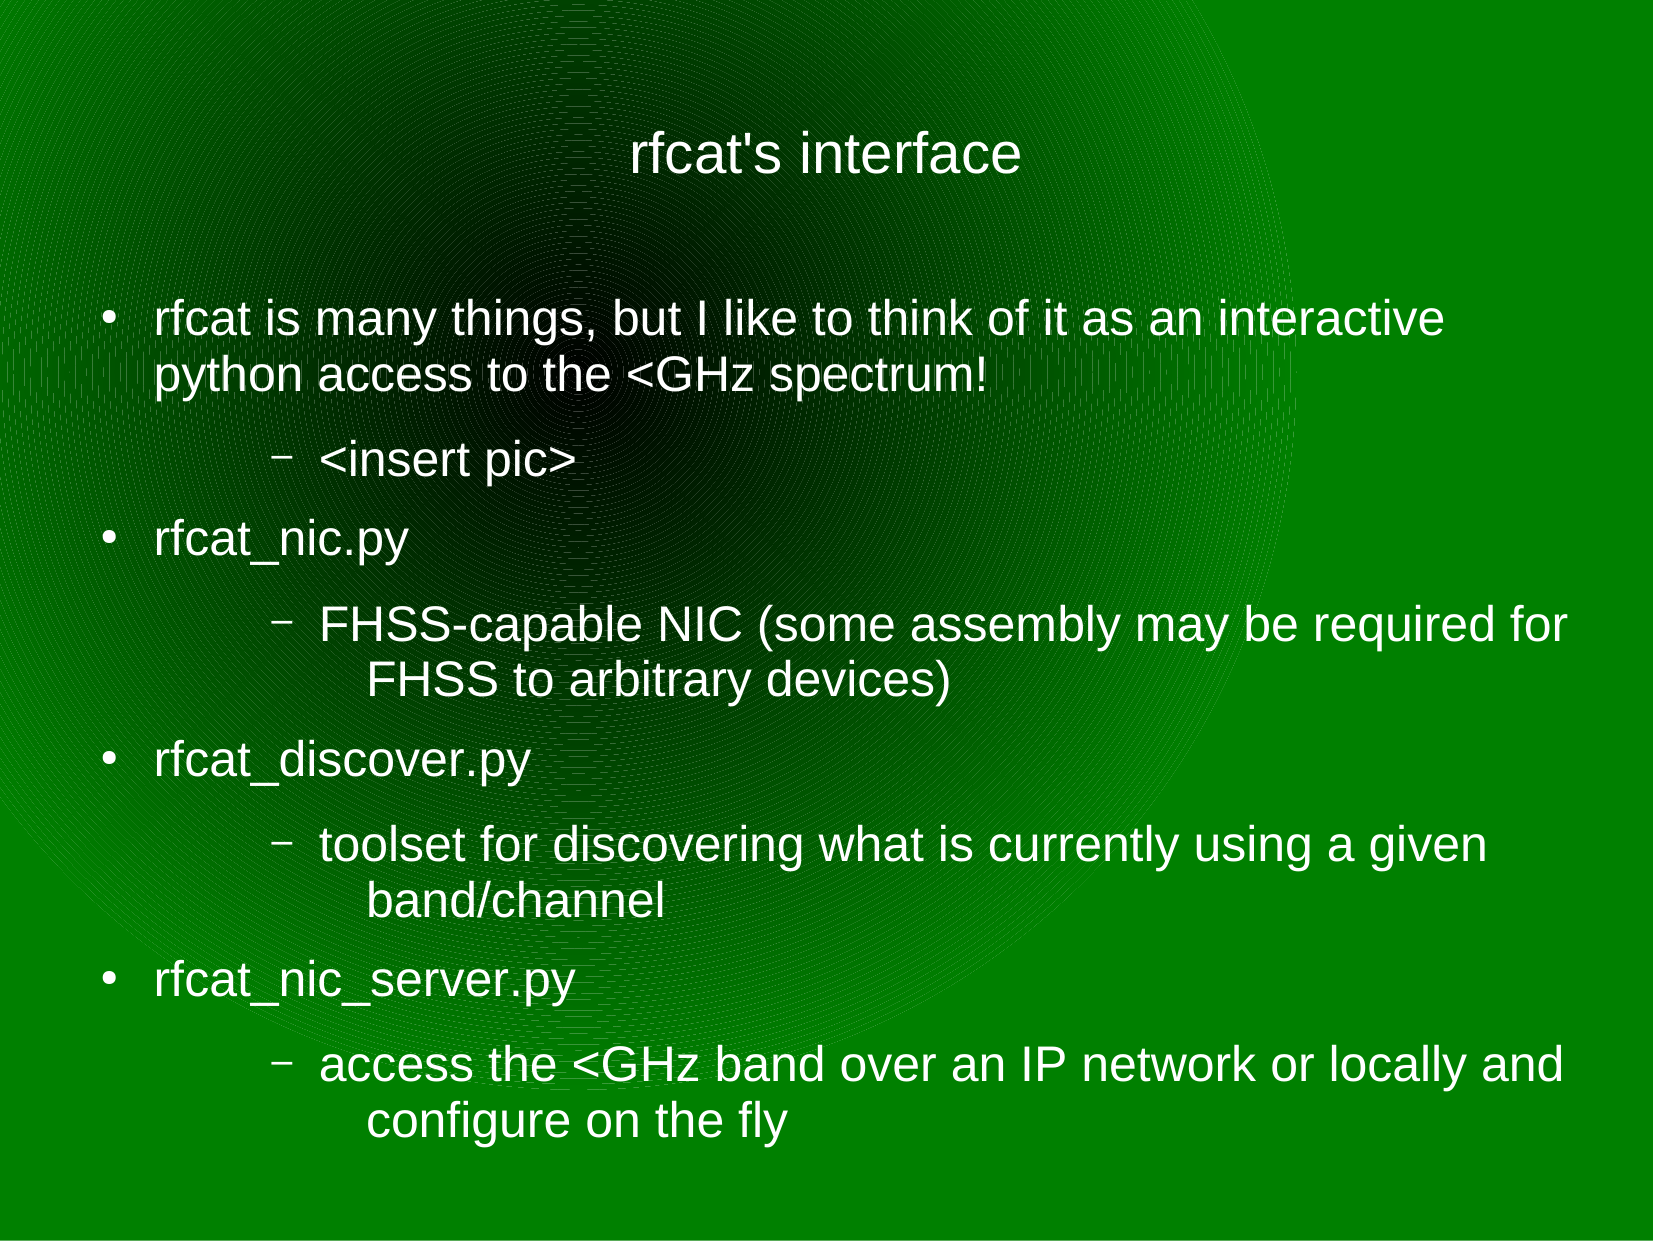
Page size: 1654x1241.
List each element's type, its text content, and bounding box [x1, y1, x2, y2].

title rfcat's interface [82, 49, 1571, 257]
list rfcat is many things, but I like to think of it as an interactive python access to the <GHz spectrum! <insert pic> rfcat_nic.py FHSS-capable NIC (some assembly may be required for FHSS to arbitrary devices) rfcat_discover.py toolset for discovering what is currently using a given band/channel rfcat_nic_server.py access the <GHz band over an IP network or locally and configure on the fly [82, 290, 1571, 1149]
